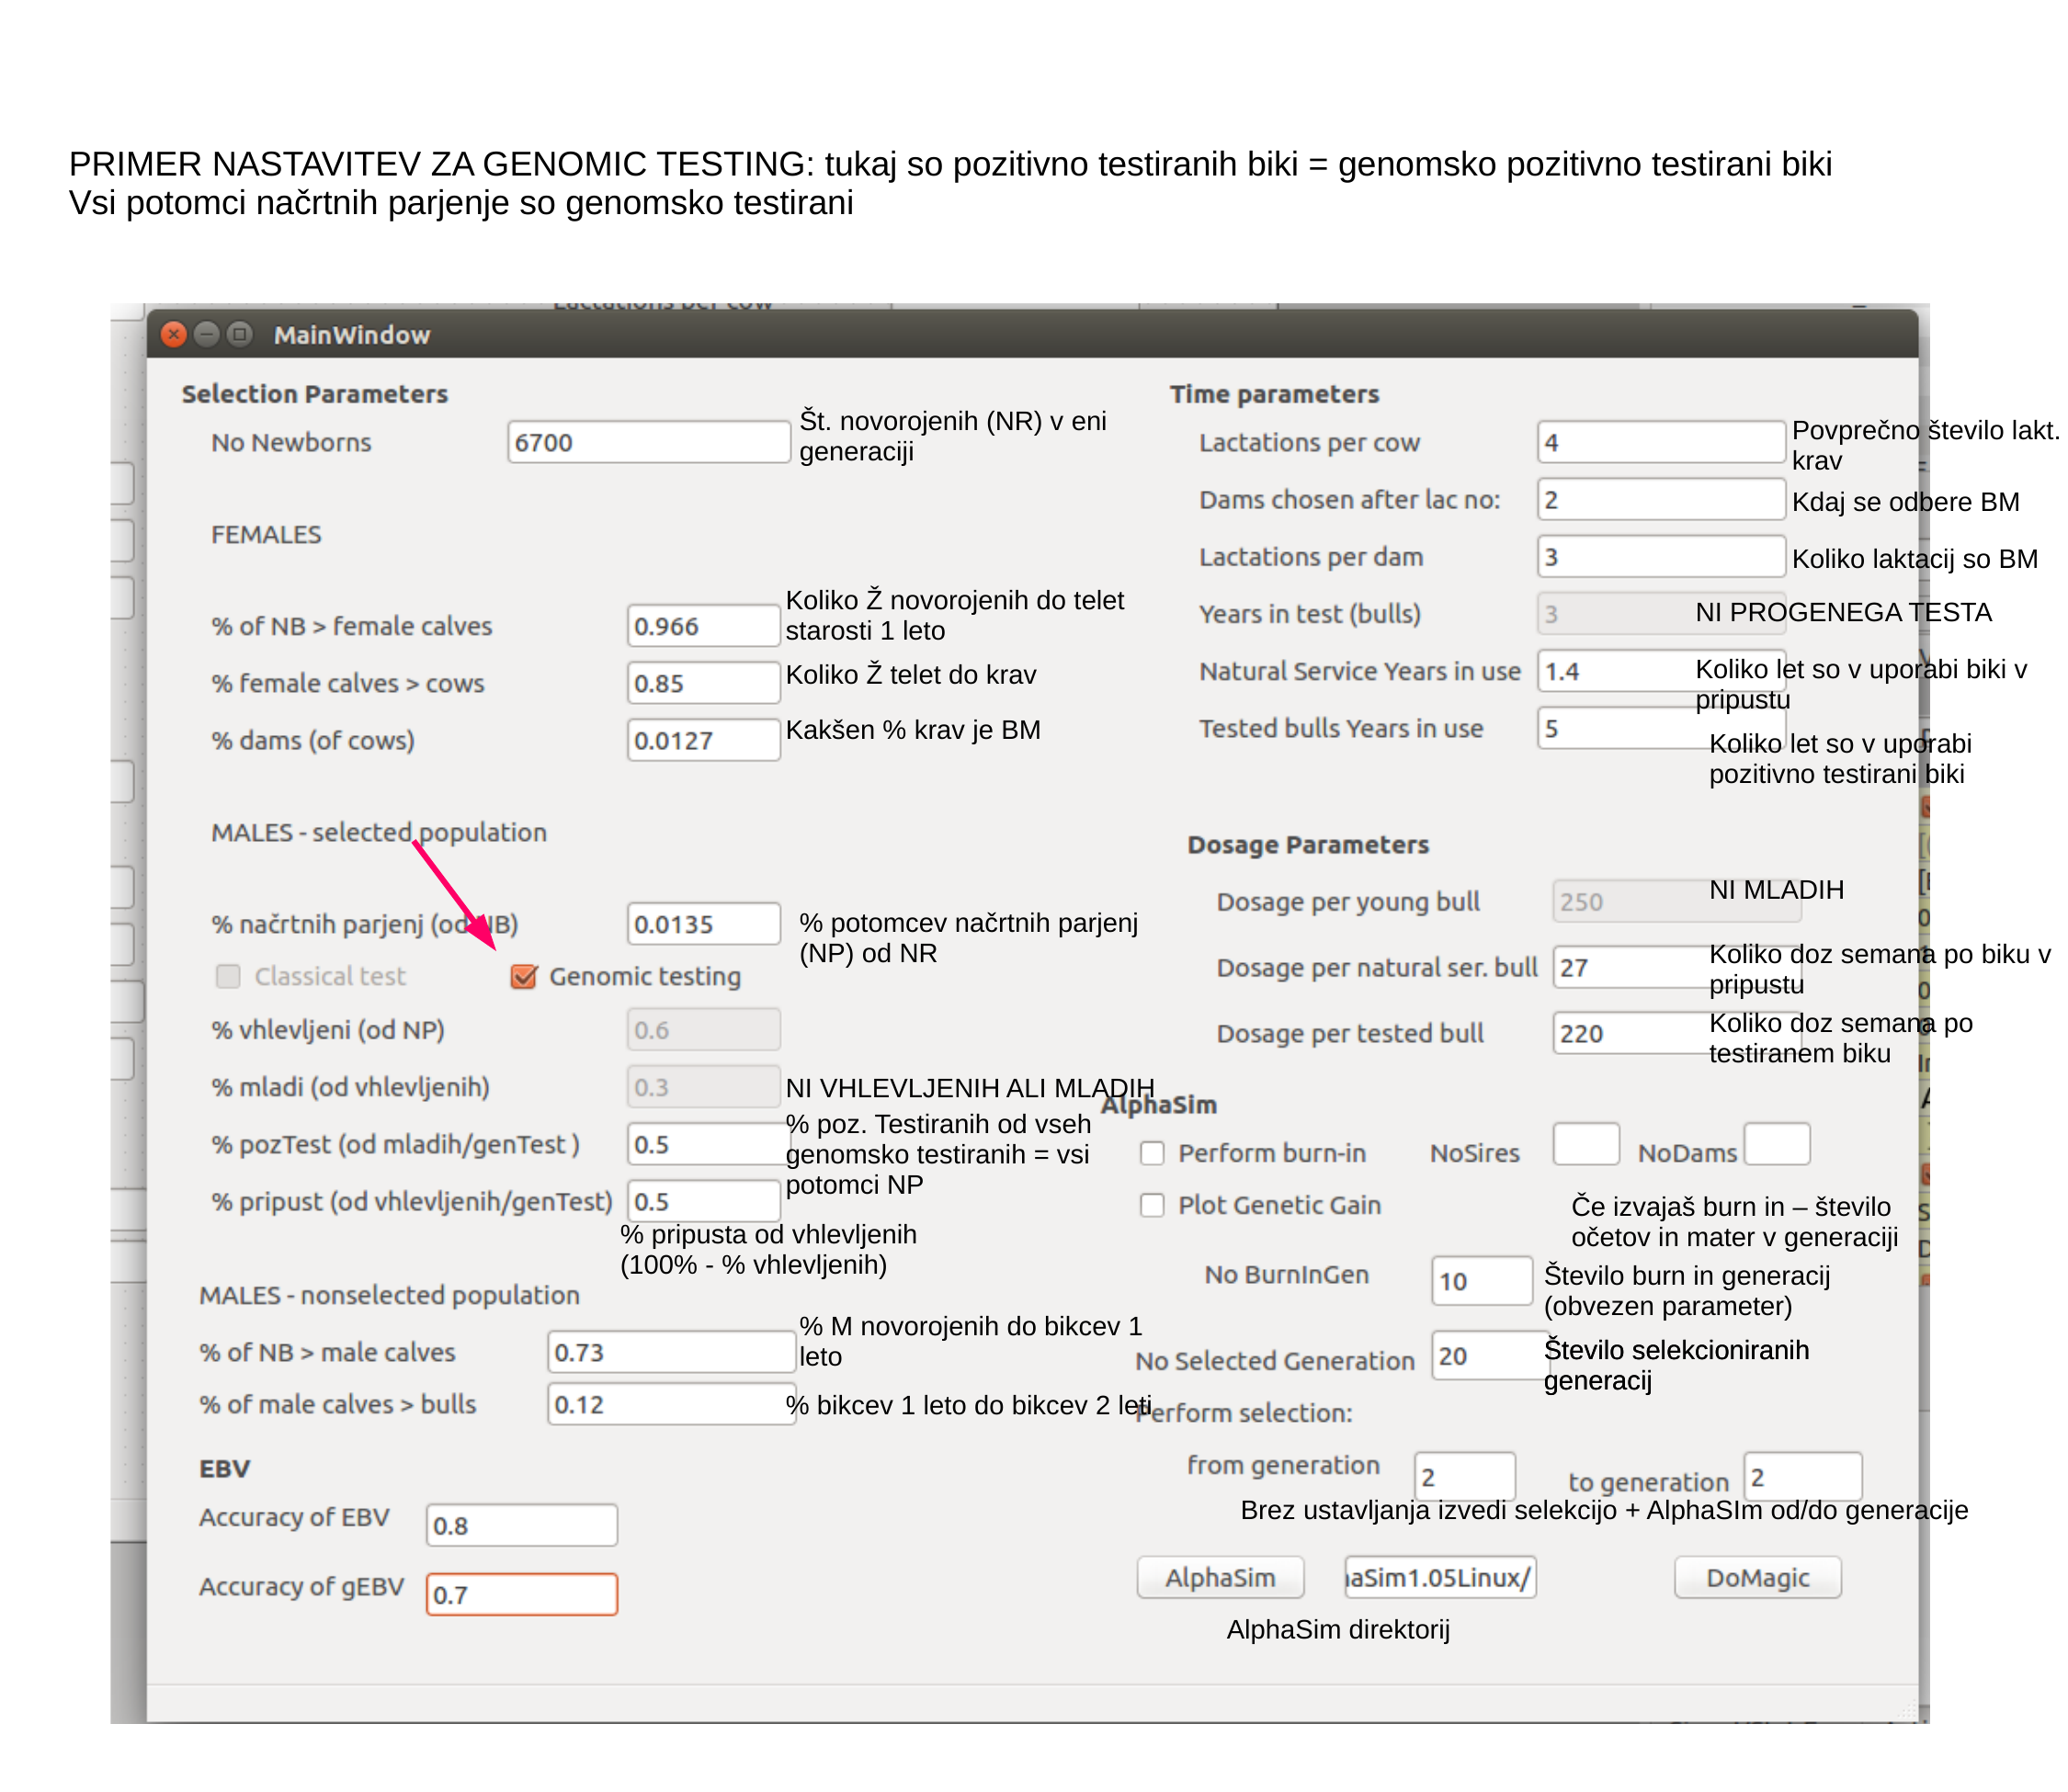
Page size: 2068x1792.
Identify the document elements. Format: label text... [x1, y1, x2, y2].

text_box Koliko let so v uporabi biki v pripustu [1682, 648, 2068, 722]
text_box % M novorojenih do bikcev 1 leto [786, 1304, 1187, 1379]
text_box Število burn in generacij (obvezen parameter) [1530, 1254, 1917, 1328]
text_box Kdaj se odbere BM [1778, 480, 2068, 525]
text_box % potomcev načrtnih parjenj (NP) od NR [786, 901, 1187, 975]
text_box Kakšen % krav je BM [772, 708, 1173, 759]
text_box NI MLADIH [1696, 868, 2068, 924]
text_box Koliko laktacij so BM [1778, 538, 2068, 582]
text_box AlphaSim direktorij [1213, 1607, 1600, 1663]
text_box Koliko doz semana po testiranem biku [1696, 1001, 2068, 1076]
text_box Št. novorojenih (NR) v eni generaciji [786, 400, 1131, 474]
text_box Povprečno število lakt. krav [1778, 408, 2068, 480]
text_box % pripusta od vhlevljenih (100% - % vhlevljenih) [607, 1213, 1007, 1287]
text_box Če izvajaš burn in – število očetov in mater v generaciji [1558, 1185, 1945, 1260]
text_box NI PROGENEGA TESTA [1682, 590, 2068, 648]
picture [110, 303, 1931, 1724]
text_box Koliko let so v uporabi pozitivno testirani biki [1696, 721, 2068, 796]
text_box NI VHLEVLJENIH ALI MLADIH [772, 1066, 1173, 1103]
text_box Koliko Ž telet do krav [772, 652, 1173, 704]
text_box % bikcev 1 leto do bikcev 2 leti [772, 1383, 1173, 1435]
text_box PRIMER NASTAVITEV ZA GENOMIC TESTING: tukaj so pozitivno testiranih biki = genomsko pozitivno testirani biki Vsi potomci načrtnih parjenje so genomsko testirani [55, 138, 2000, 229]
text_box Število selekcioniranih generacij [1530, 1328, 1917, 1489]
text_box Brez ustavljanja izvedi selekcijo + AlphaSIm od/do generacije [1227, 1489, 2068, 1650]
text_box Koliko doz semana po biku v pripustu [1696, 932, 2068, 1001]
text_box % poz. Testiranih od vseh genomsko testiranih = vsi potomci NP [772, 1103, 1173, 1226]
text_box Koliko Ž novorojenih do telet starosti 1 leto [772, 579, 1173, 652]
picture [1917, 1260, 1931, 1489]
